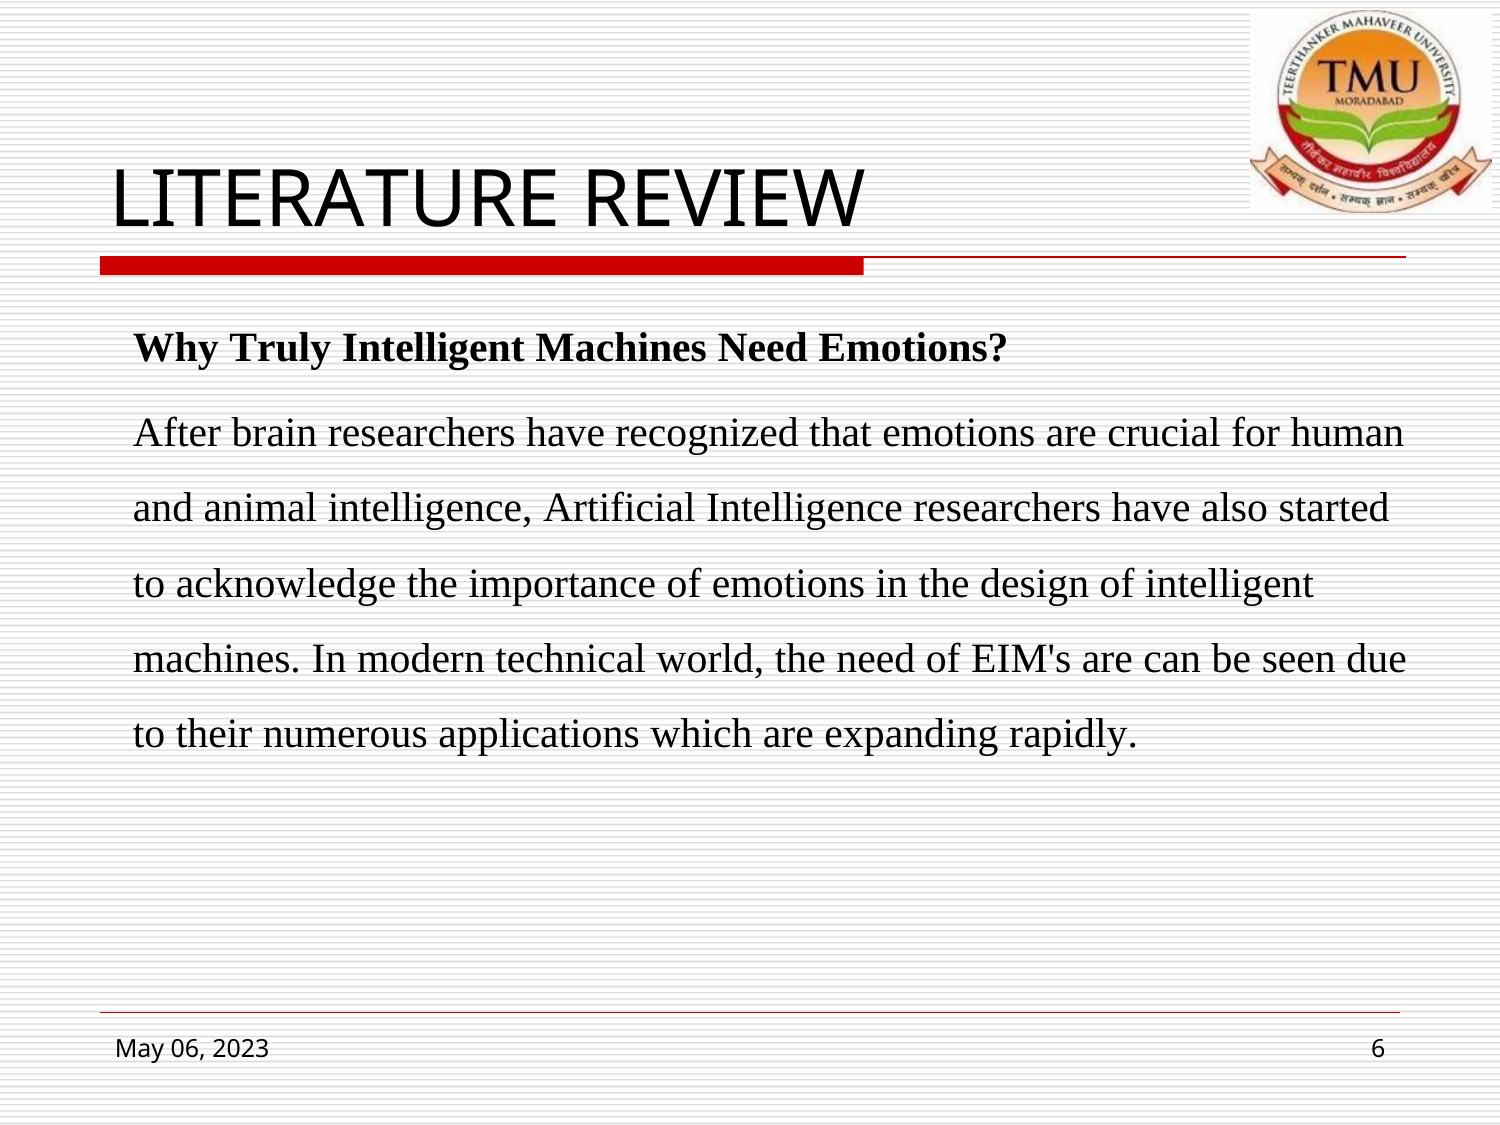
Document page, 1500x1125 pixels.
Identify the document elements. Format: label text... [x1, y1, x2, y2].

text_box May 06, 2023 [99, 1024, 426, 1103]
text_box <number> [1074, 1024, 1401, 1103]
list Why Truly Intelligent Machines Need Emotions? After brain researchers have recognized that emotions are crucial for human and animal intelligence, Artificial Intelligence researchers have also started to acknowledge the importance of emotions in the design of intelligent machines. In modern technical world, the need of EIM's are can be seen due to their numerous applications which are expanding rapidly. [117, 287, 1426, 1038]
picture [0, 0, 1500, 1125]
title LITERATURE REVIEW [94, 50, 1407, 250]
